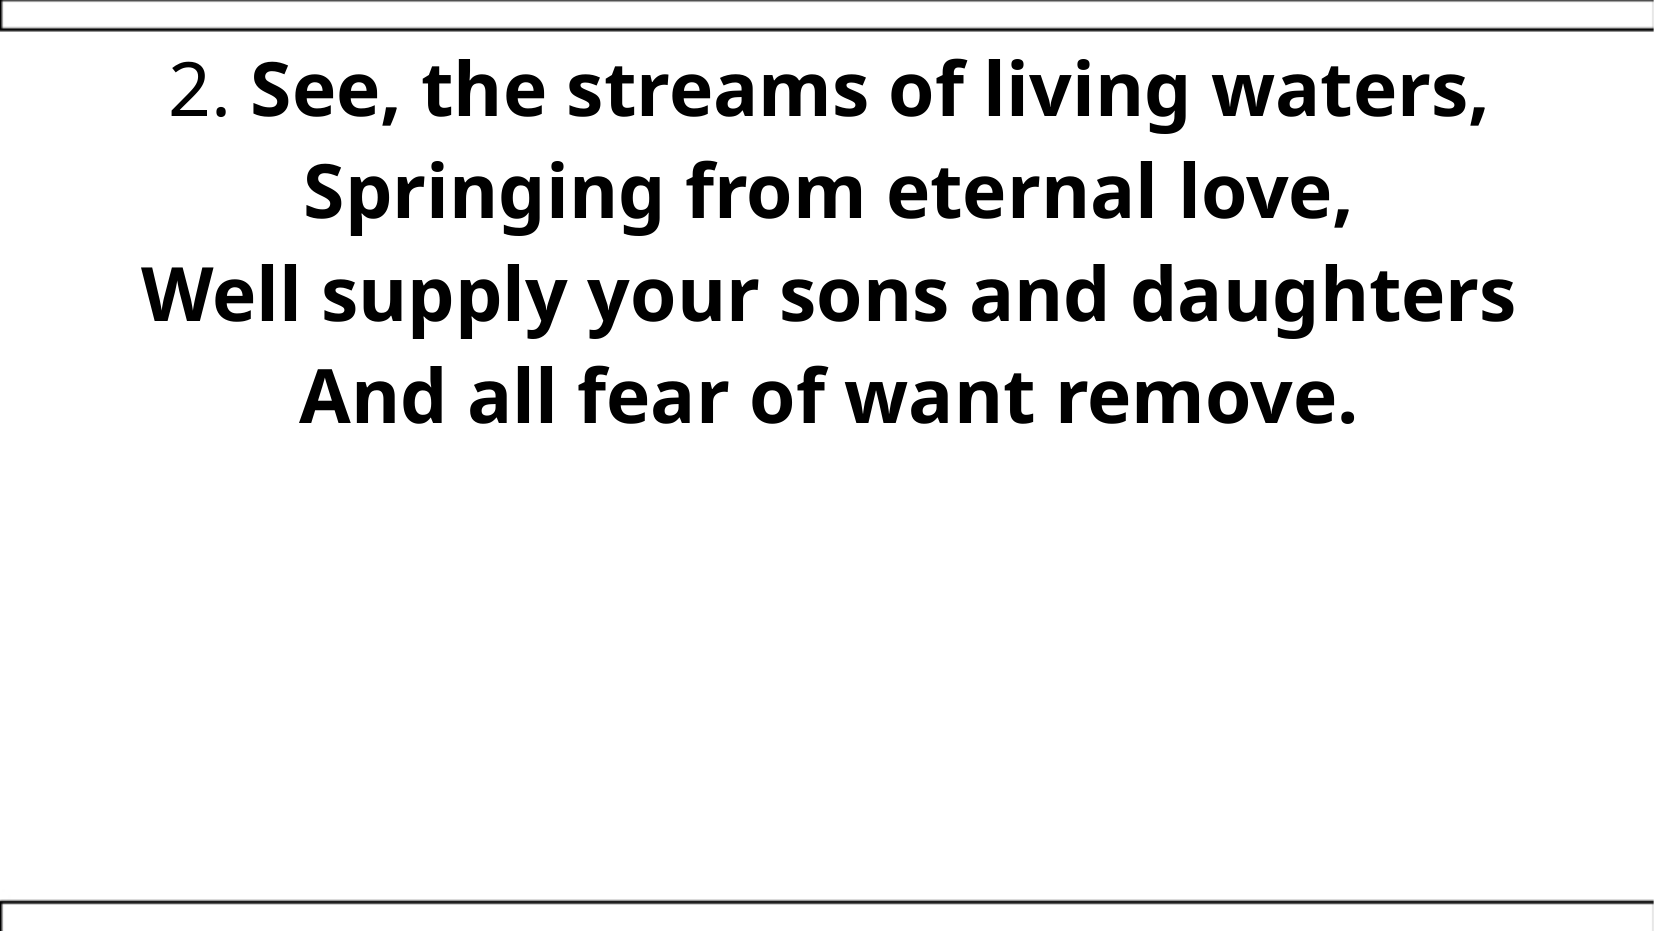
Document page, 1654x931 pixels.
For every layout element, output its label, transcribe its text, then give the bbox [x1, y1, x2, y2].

picture [0, 0, 1654, 931]
text_box 2. See, the streams of living waters, Springing from eternal love, Well supply your sons and daughters And all fear of want remove. [87, 28, 1573, 443]
